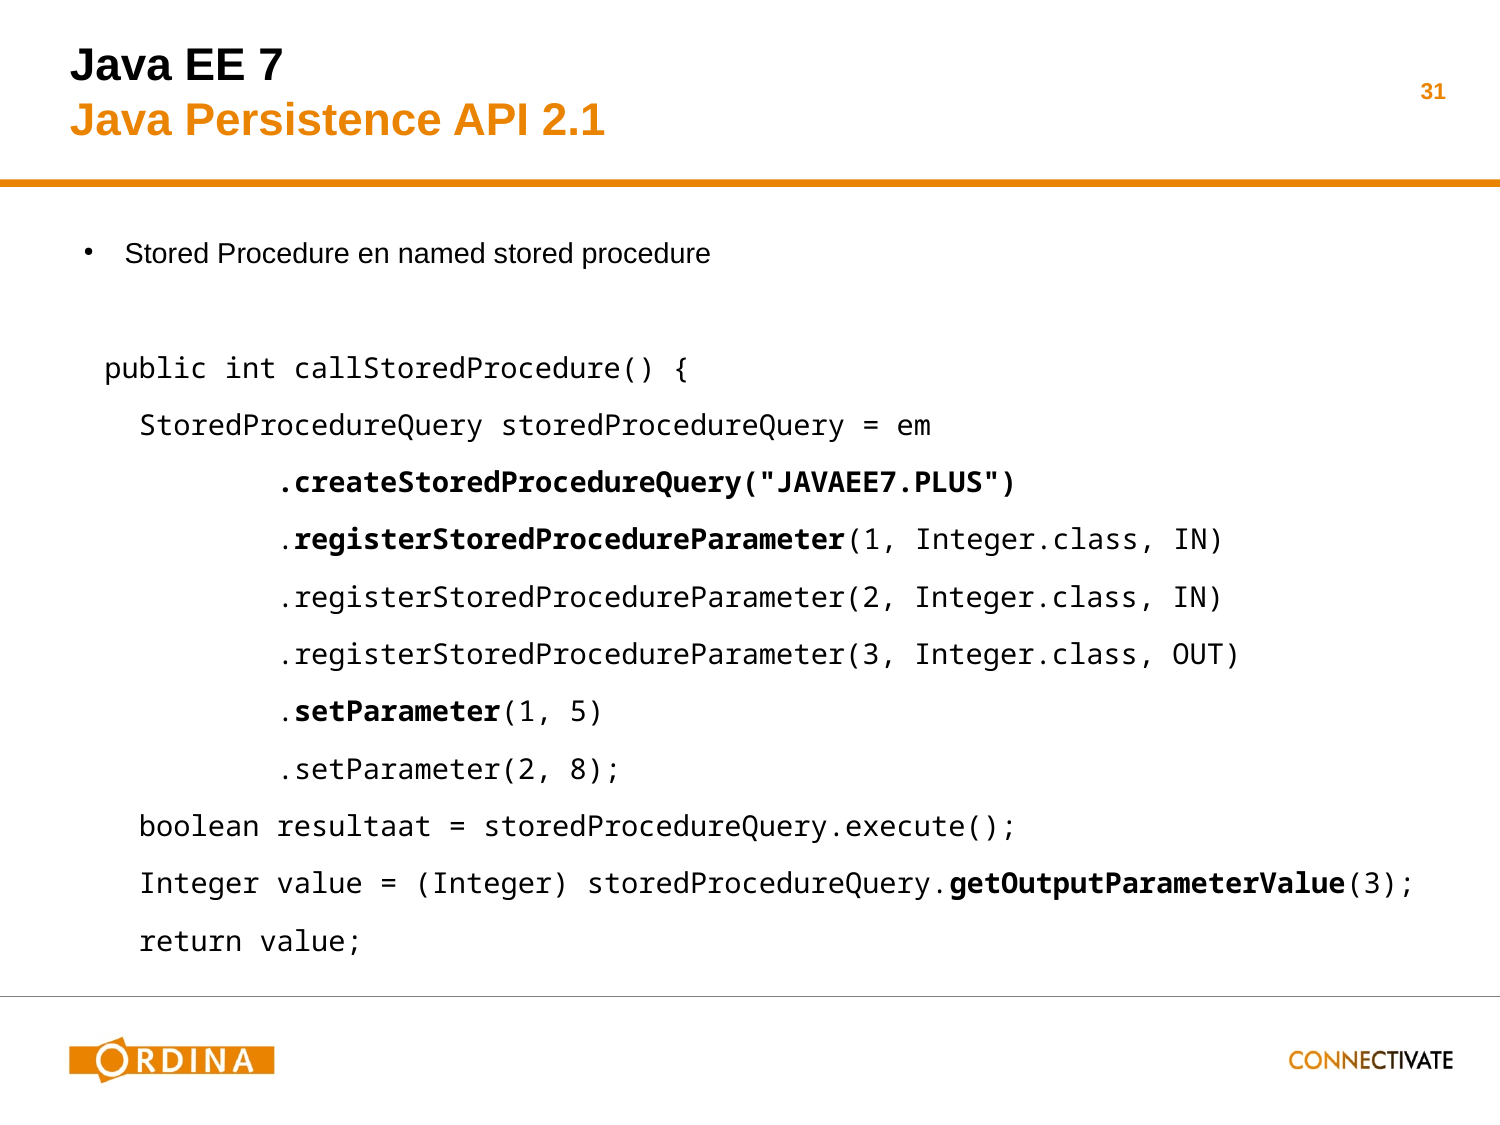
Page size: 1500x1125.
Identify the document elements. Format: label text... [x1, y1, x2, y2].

list Stored Procedure en named stored procedure public int callStoredProcedure() { StoredProcedureQuery storedProcedureQuery = em .createStoredProcedureQuery("JAVAEE7.PLUS") .registerStoredProcedureParameter(1, Integer.class, IN) .registerStoredProcedureParameter(2, Integer.class, IN) .registerStoredProcedureParameter(3, Integer.class, OUT) .setParameter(1, 5) .setParameter(2, 8); boolean resultaat = storedProcedureQuery.execute(); Integer value = (Integer) storedProcedureQuery.getOutputParameterValue(3); return value; [54, 227, 1462, 979]
picture [1287, 1048, 1455, 1071]
picture [64, 1032, 279, 1087]
slide_number <number> [1397, 69, 1462, 121]
title Java EE 7 Java Persistence API 2.1 [54, 0, 1397, 180]
